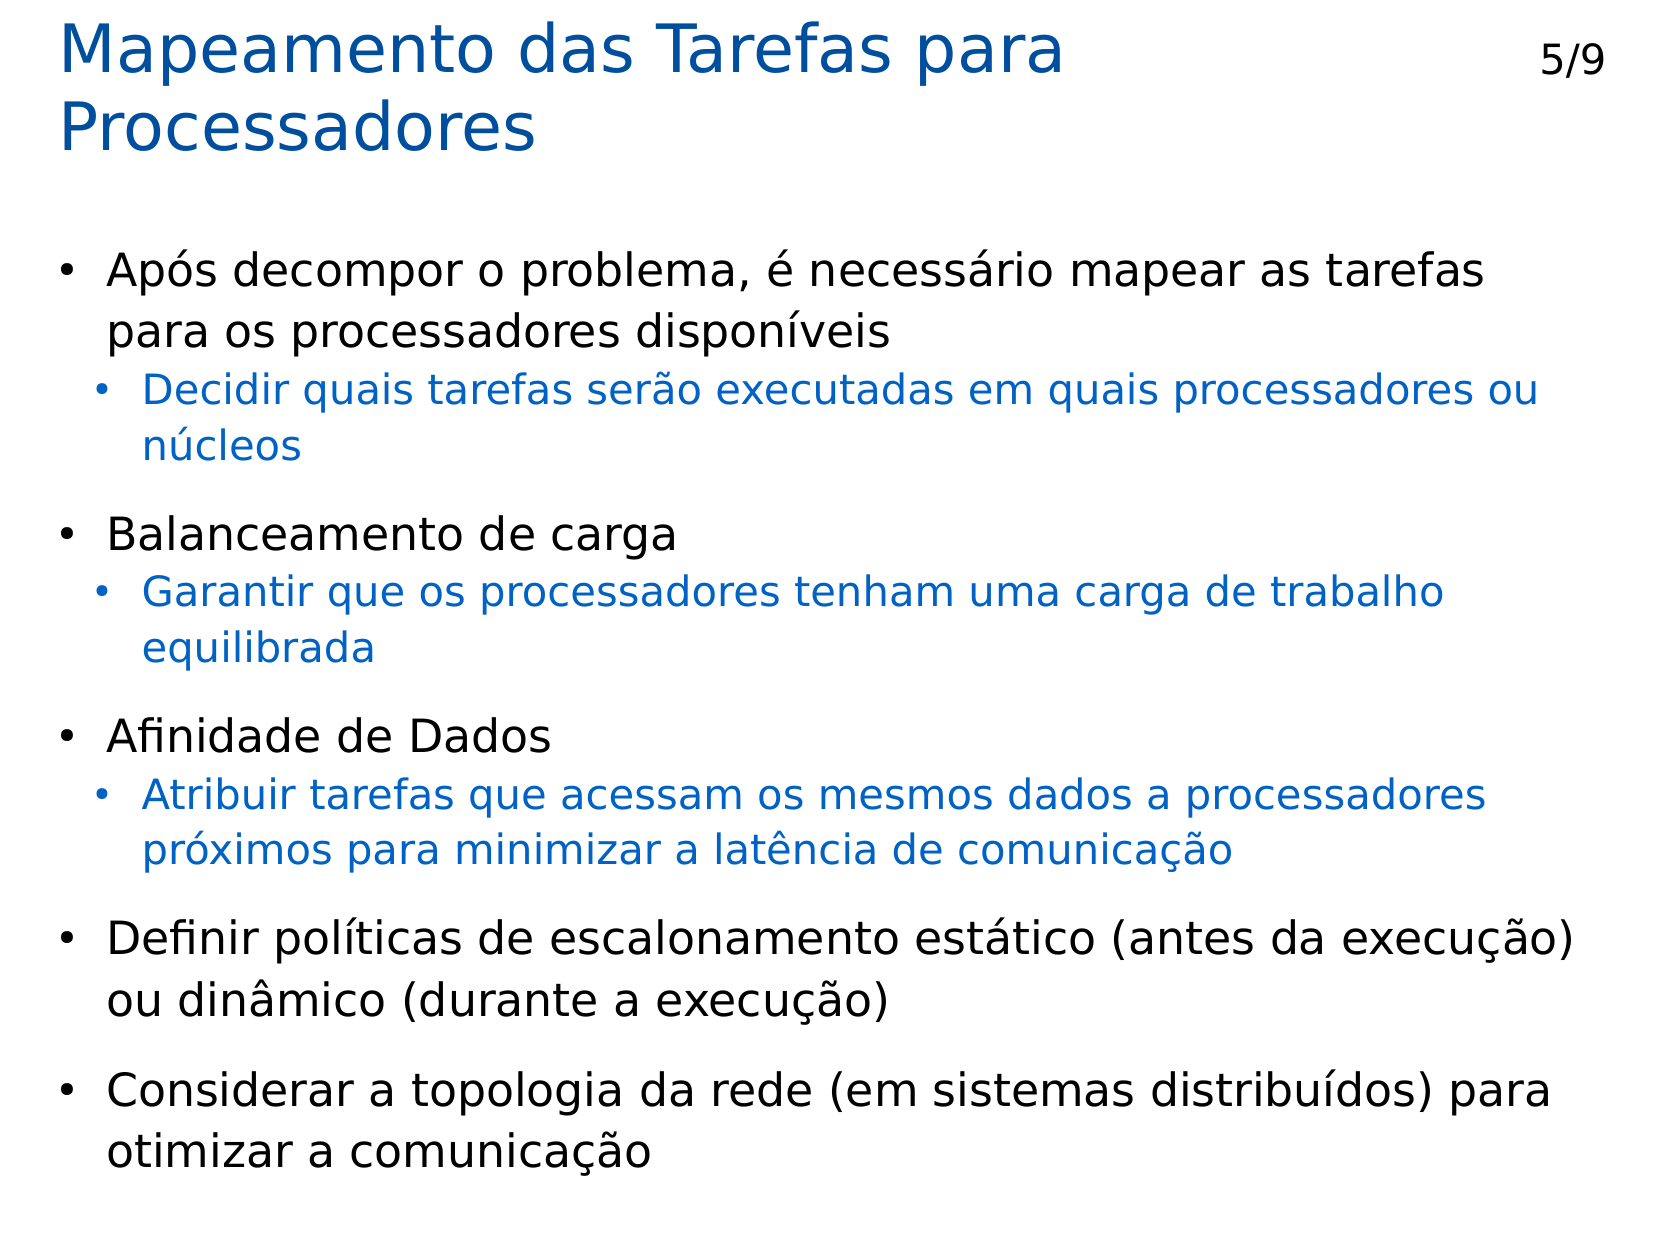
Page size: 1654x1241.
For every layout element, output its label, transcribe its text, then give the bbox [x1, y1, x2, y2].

title Mapeamento das Tarefas para Processadores [59, 10, 1506, 167]
list Após decompor o problema, é necessário mapear as tarefas para os processadores disponíveis Decidir quais tarefas serão executadas em quais processadores ou núcleos Balanceamento de carga Garantir que os processadores tenham uma carga de trabalho equilibrada Afinidade de Dados Atribuir tarefas que acessam os mesmos dados a processadores próximos para minimizar a latência de comunicação Definir políticas de escalonamento estático (antes da execução) ou dinâmico (durante a execução) Considerar a topologia da rede (em sistemas distribuídos) para otimizar a comunicação [59, 236, 1595, 1211]
